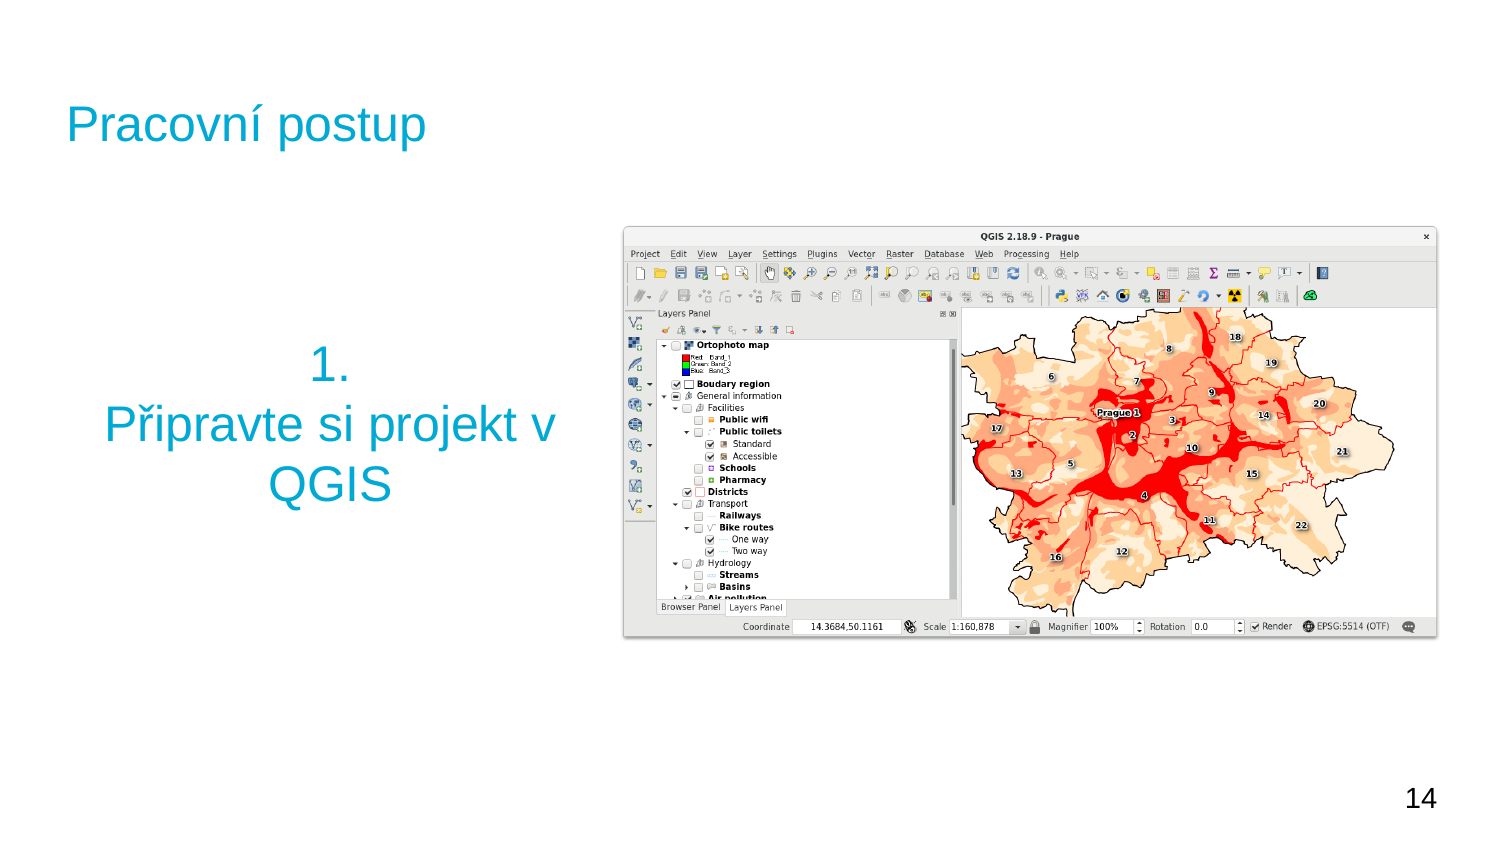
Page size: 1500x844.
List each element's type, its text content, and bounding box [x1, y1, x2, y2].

title Pracovní postup [51, 72, 1449, 167]
picture [618, 222, 1442, 642]
slide_number <číslo> [1389, 764, 1480, 830]
title 1. Připravte si projekt v QGIS [51, 318, 611, 526]
